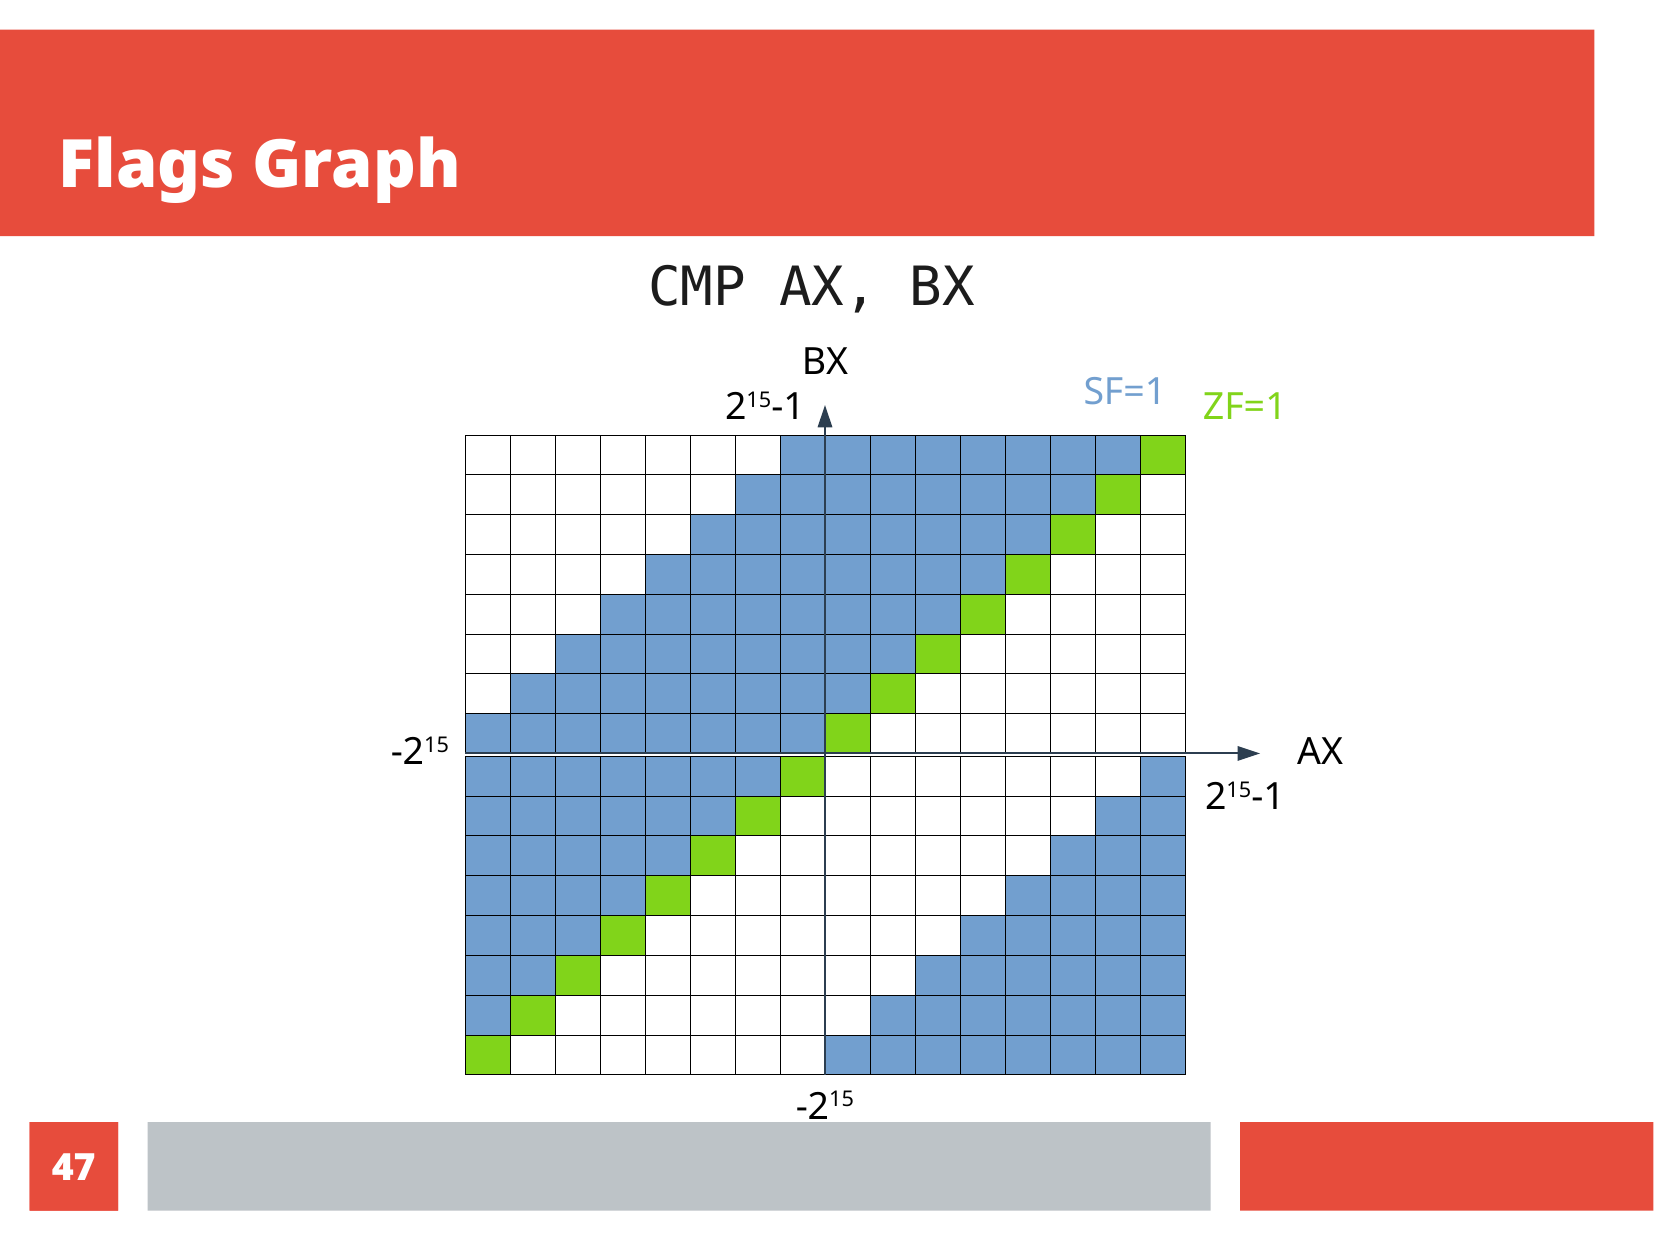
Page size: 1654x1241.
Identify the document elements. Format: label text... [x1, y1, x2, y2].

text_box 215-1 [1200, 765, 1291, 826]
text_box [465, 435, 824, 752]
text_box ZF=1 [1200, 375, 1291, 436]
text_box AX [1275, 720, 1366, 781]
text_box [826, 756, 1186, 1075]
text_box [826, 435, 1186, 752]
text_box BX [780, 330, 871, 391]
text_box -215 [375, 720, 466, 781]
list CMP AX, BX [59, 255, 1565, 351]
text_box 215-1 [720, 375, 811, 436]
title Flags Graph [59, 59, 1595, 207]
text_box -215 [780, 1074, 871, 1135]
text_box [465, 756, 824, 1075]
text_box SF=1 [1080, 360, 1171, 421]
